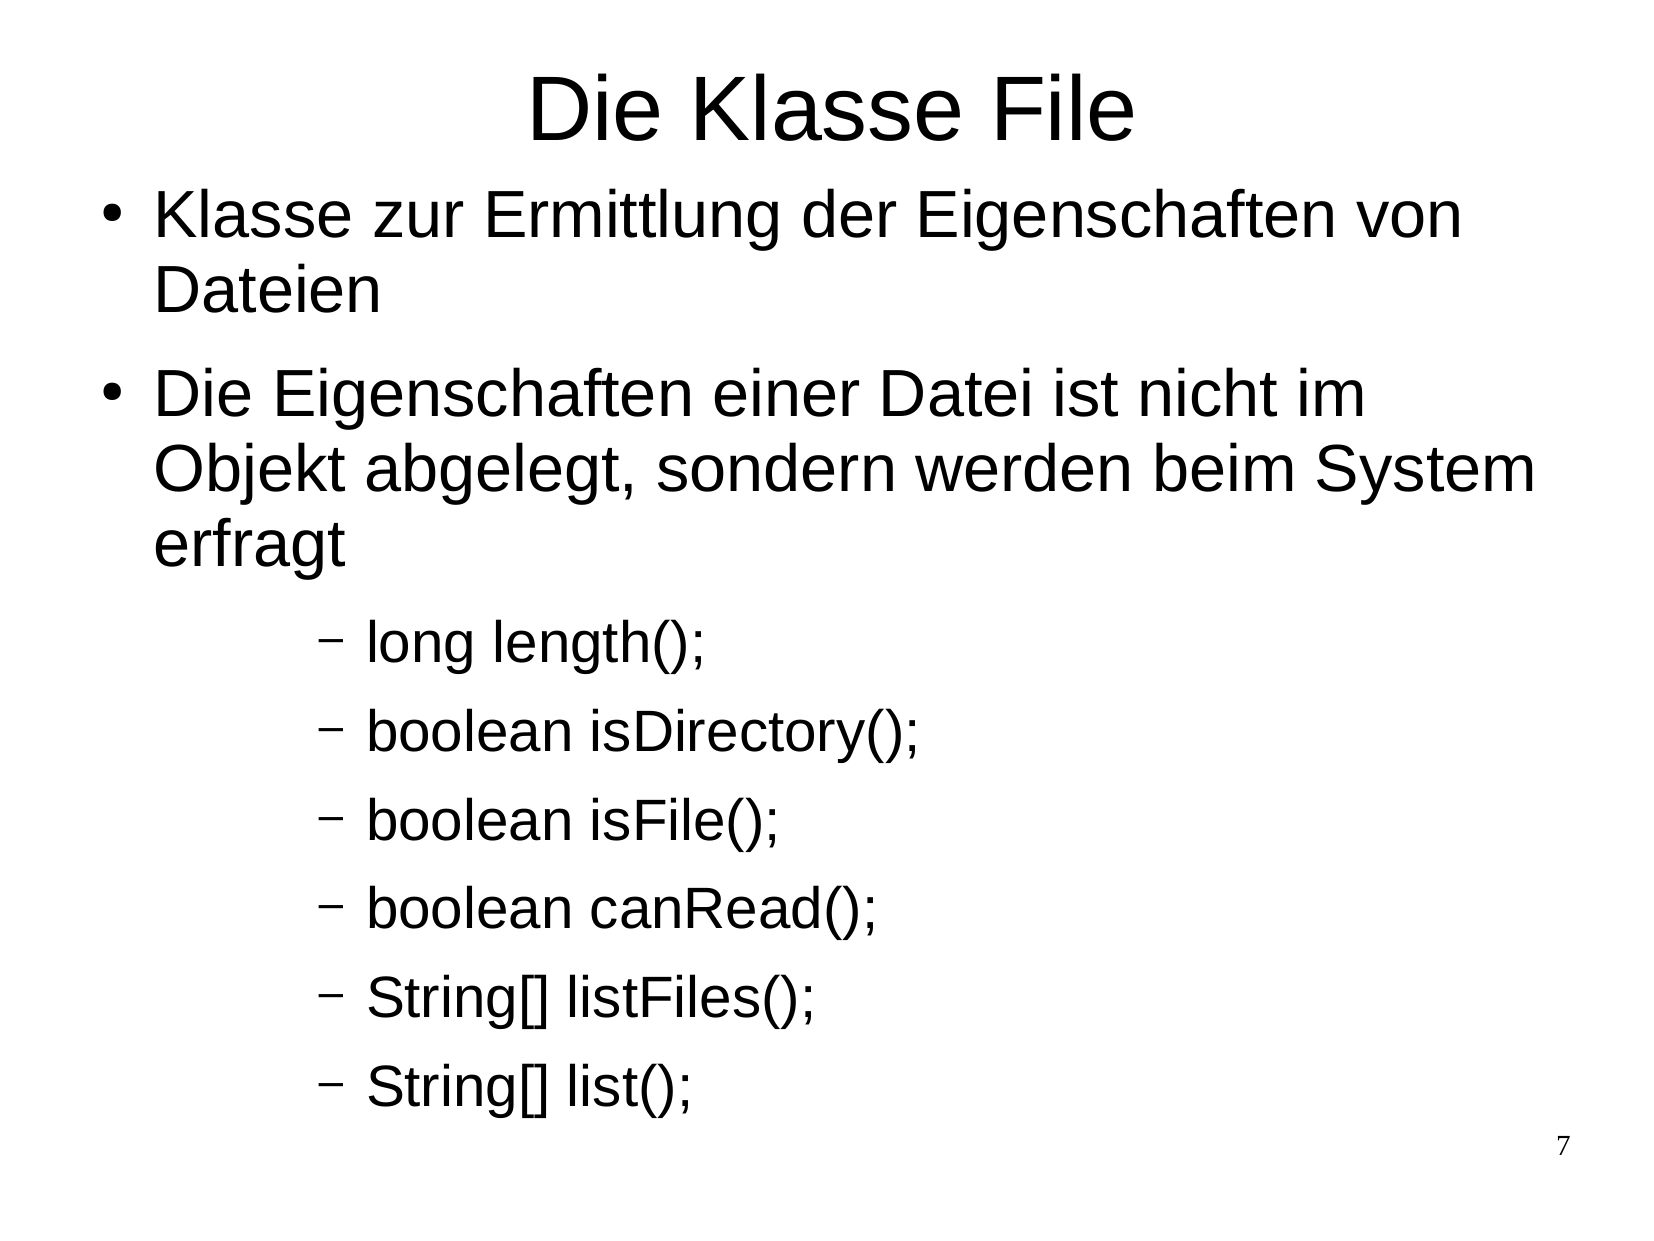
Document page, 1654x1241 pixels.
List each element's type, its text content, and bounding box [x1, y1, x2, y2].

list Klasse zur Ermittlung der Eigenschaften von Dateien Die Eigenschaften einer Datei ist nicht im Objekt abgelegt, sondern werden beim System erfragt long length(); boolean isDirectory(); boolean isFile(); boolean canRead(); String[] listFiles(); String[] list(); [82, 177, 1571, 1241]
title Die Klasse File [88, 29, 1577, 187]
